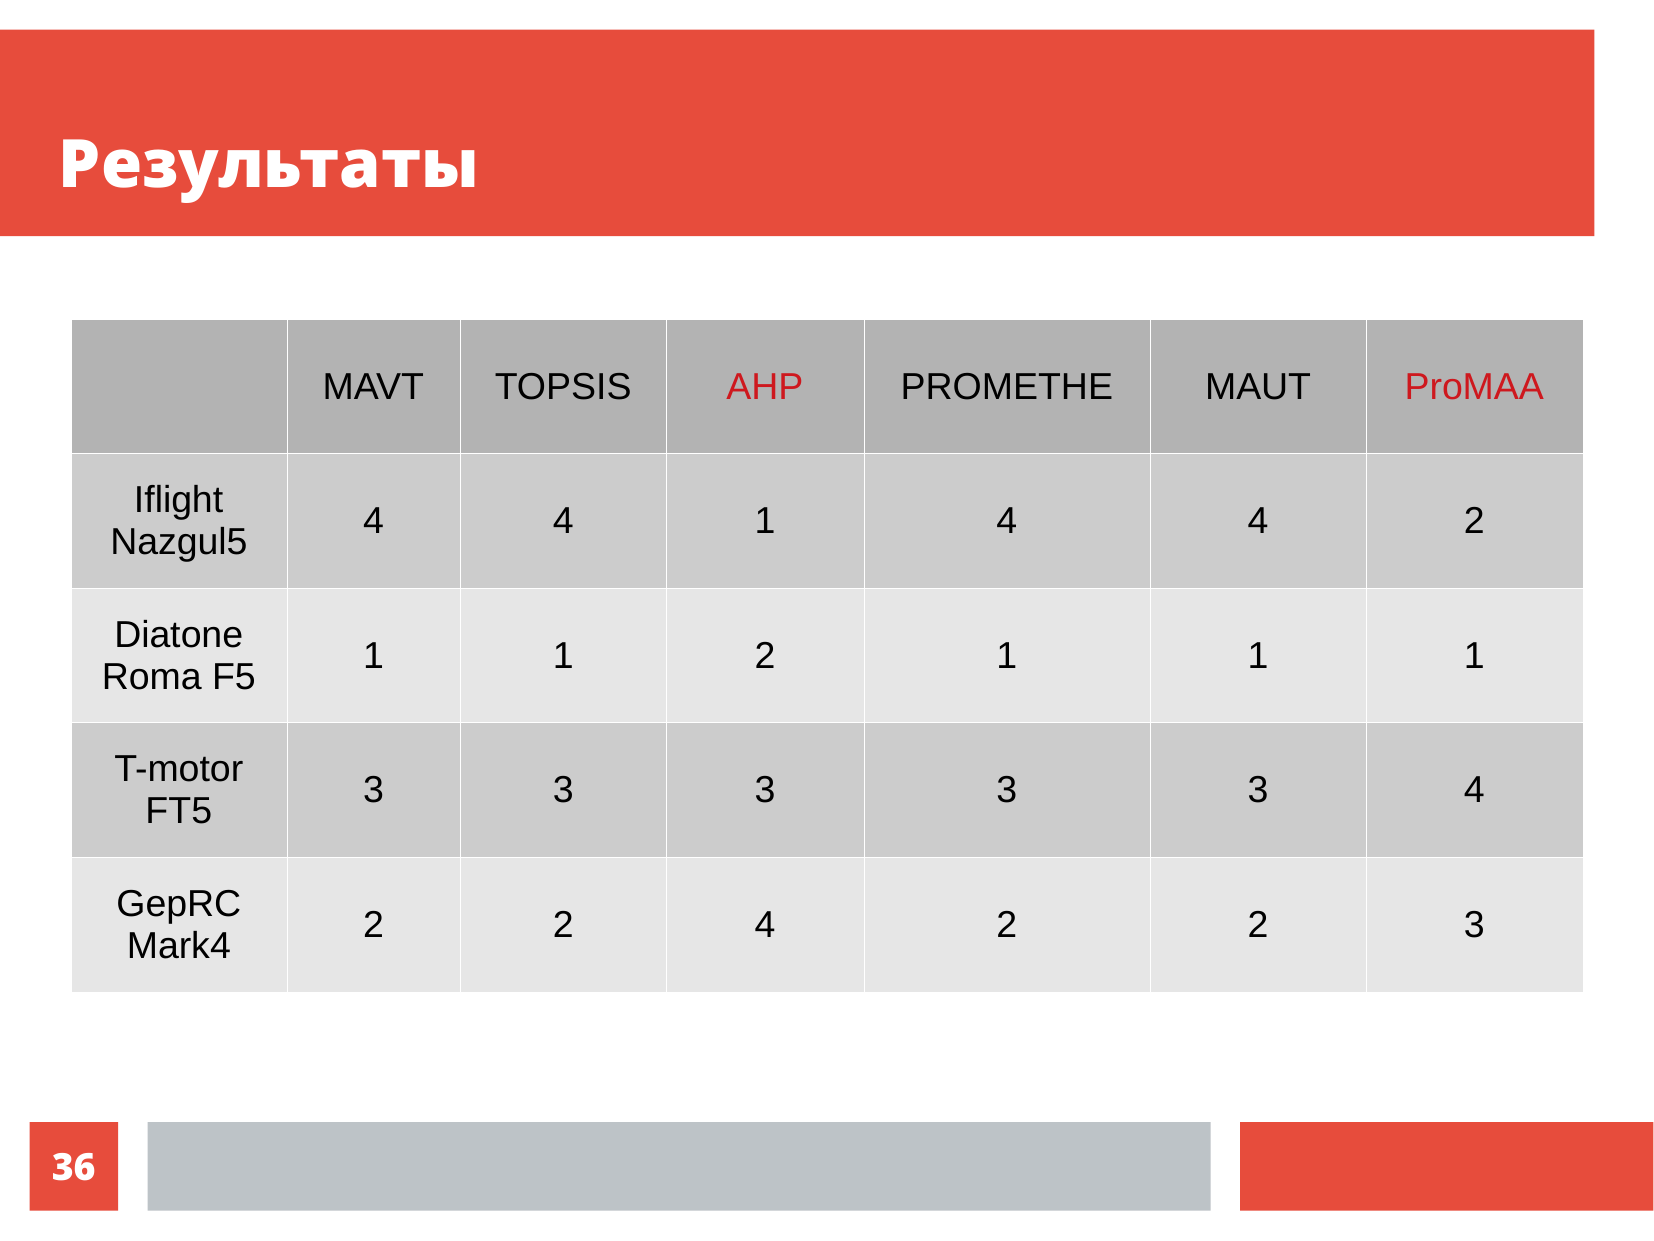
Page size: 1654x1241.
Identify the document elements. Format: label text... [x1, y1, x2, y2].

table_cell 3 [1367, 858, 1583, 992]
table_header MAVT [288, 320, 460, 453]
table_cell 4 [288, 454, 460, 588]
table_header ProMAA [1367, 320, 1583, 453]
title Результаты [59, 59, 1595, 207]
table_cell 4 [1151, 454, 1366, 588]
table_cell 2 [865, 858, 1150, 992]
table_cell 2 [667, 589, 864, 722]
table_cell 1 [667, 454, 864, 588]
table_cell 1 [288, 589, 460, 722]
table_cell T-motor FT5 [72, 723, 287, 857]
table_header AHP [667, 320, 864, 453]
table_header MAUT [1151, 320, 1366, 453]
table_cell 4 [667, 858, 864, 992]
table_cell 3 [461, 723, 666, 857]
table_cell 4 [865, 454, 1150, 588]
table_cell Iflight Nazgul5 [72, 454, 287, 588]
table_cell 1 [865, 589, 1150, 722]
table_cell 1 [461, 589, 666, 722]
table_header [72, 320, 287, 453]
table_cell 1 [1151, 589, 1366, 722]
table_cell 1 [1367, 589, 1583, 722]
table_cell 2 [1151, 858, 1366, 992]
table_cell 3 [1151, 723, 1366, 857]
table_cell Diatone Roma F5 [72, 589, 287, 722]
table_cell 3 [288, 723, 460, 857]
table_cell 3 [667, 723, 864, 857]
table_header TOPSIS [461, 320, 666, 453]
table_cell 2 [1367, 454, 1583, 588]
table_cell GepRC Mark4 [72, 858, 287, 992]
table_cell 4 [1367, 723, 1583, 857]
table_cell 4 [461, 454, 666, 588]
table_cell 2 [288, 858, 460, 992]
table_cell 2 [461, 858, 666, 992]
table_cell 3 [865, 723, 1150, 857]
table_header PROMETHE [865, 320, 1150, 453]
